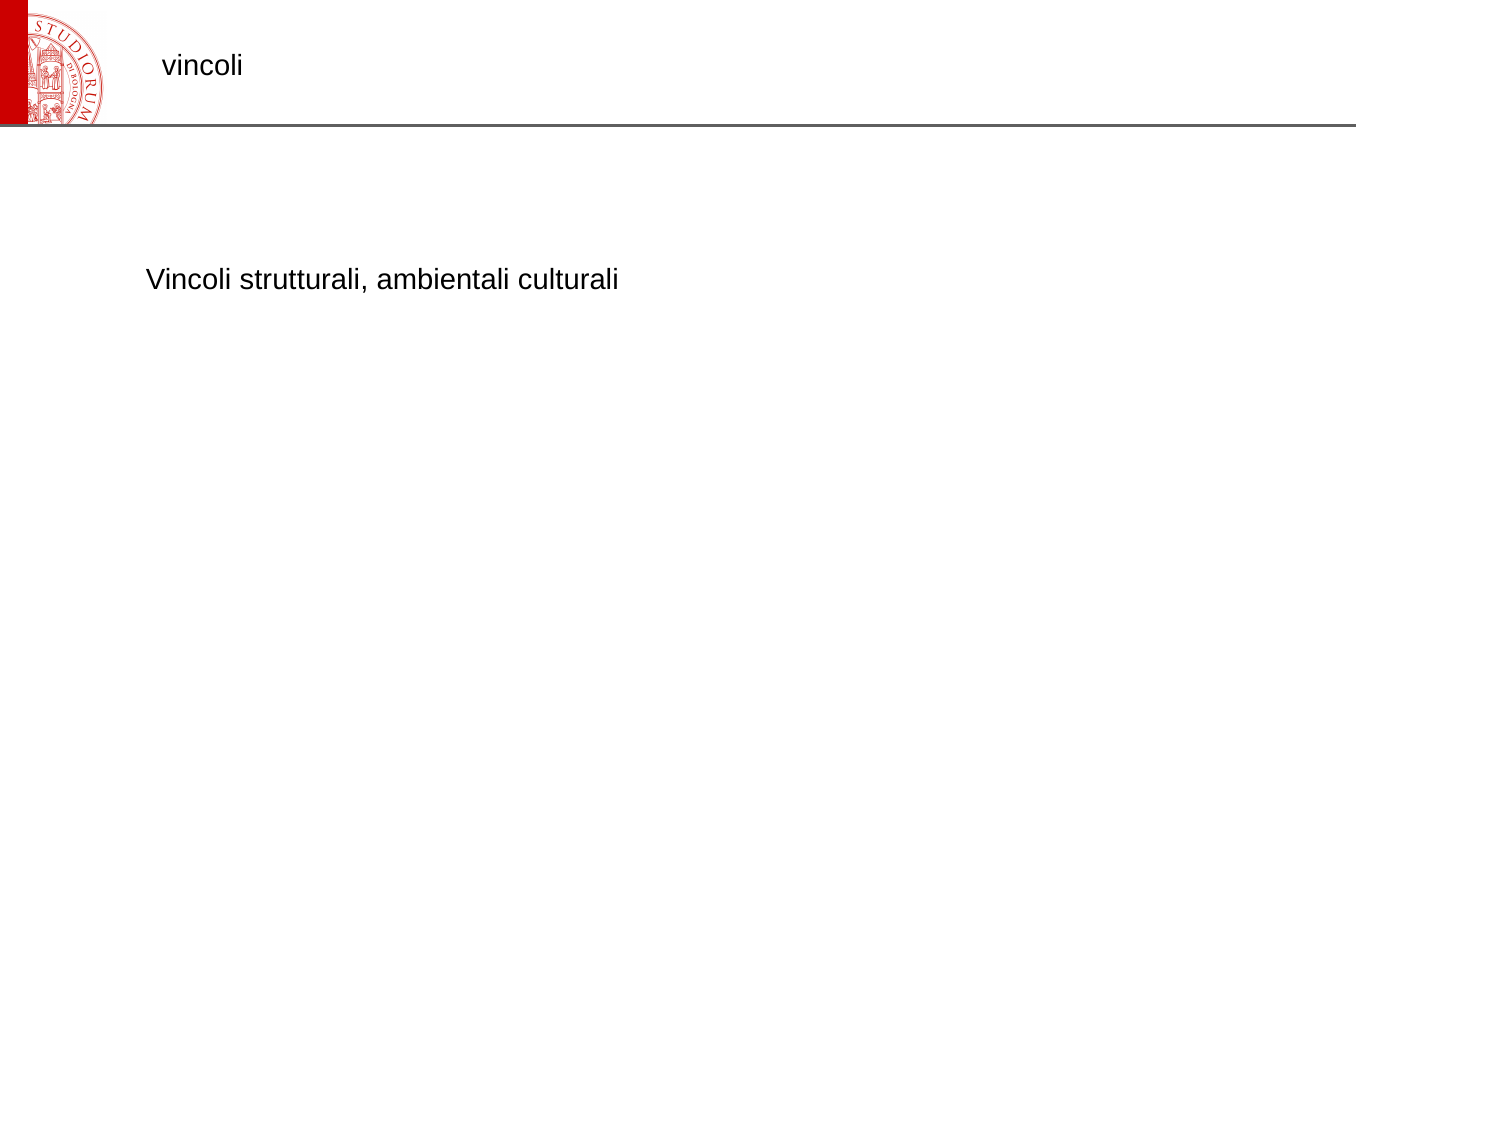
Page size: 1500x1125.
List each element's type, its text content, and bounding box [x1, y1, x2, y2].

list Vincoli strutturali, ambientali culturali [75, 263, 1425, 1006]
title vincoli [153, 23, 1429, 107]
picture [28, 11, 107, 124]
